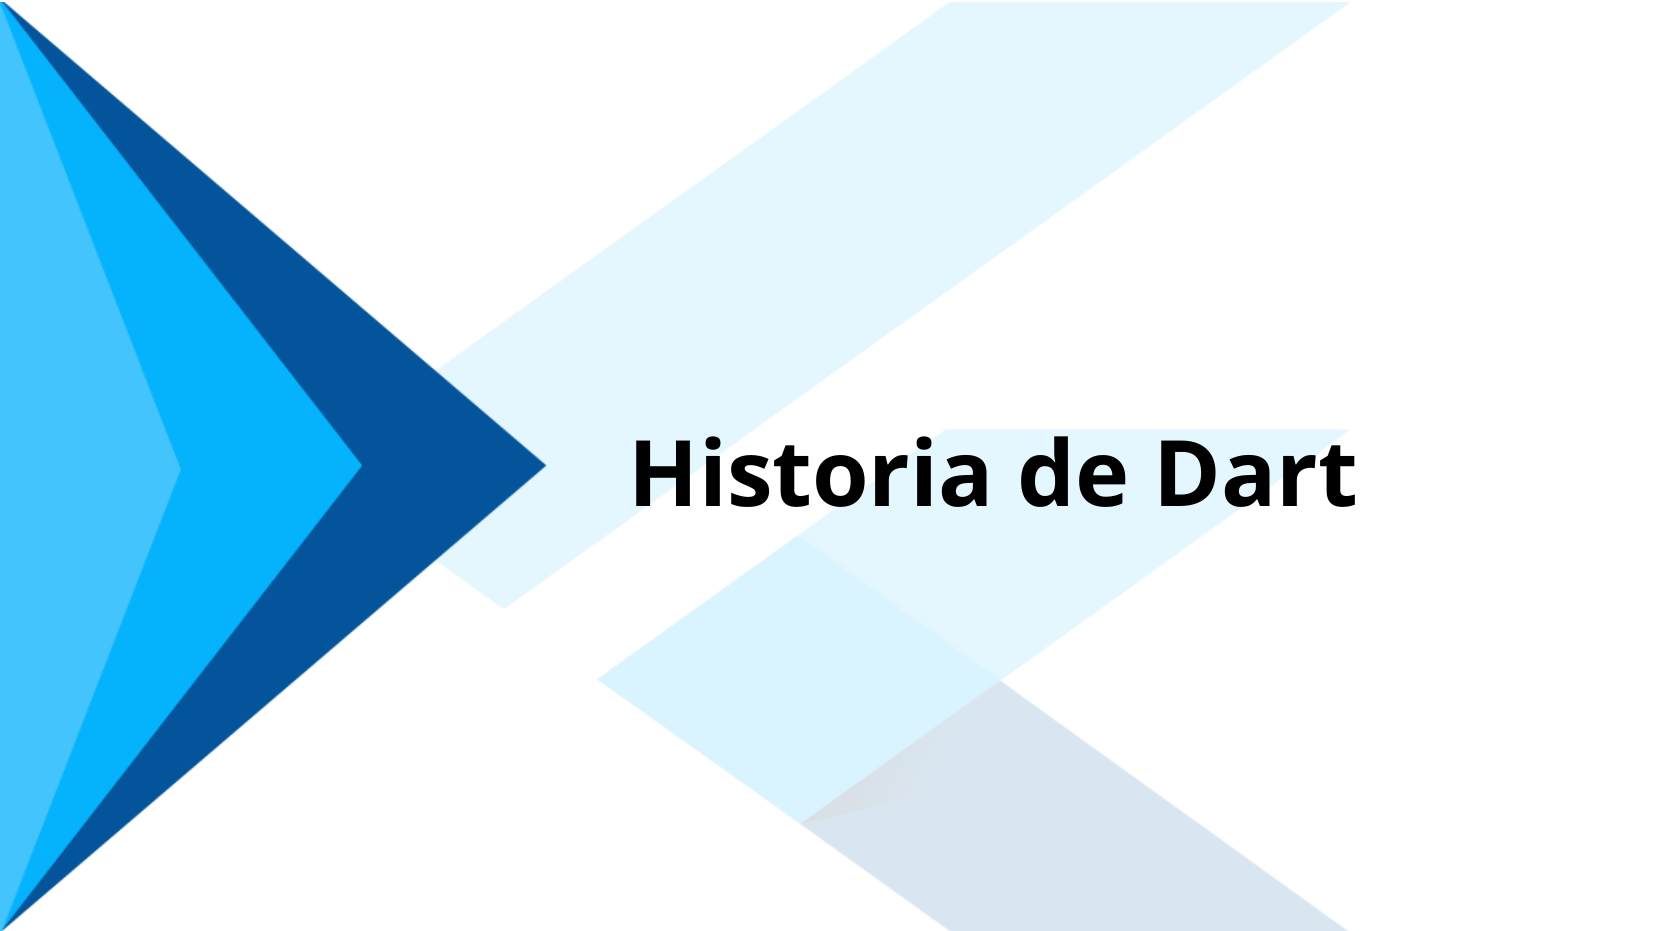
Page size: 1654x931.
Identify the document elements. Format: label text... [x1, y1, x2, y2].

picture [0, 2, 1654, 931]
text_box Historia de Dart [614, 401, 1506, 532]
